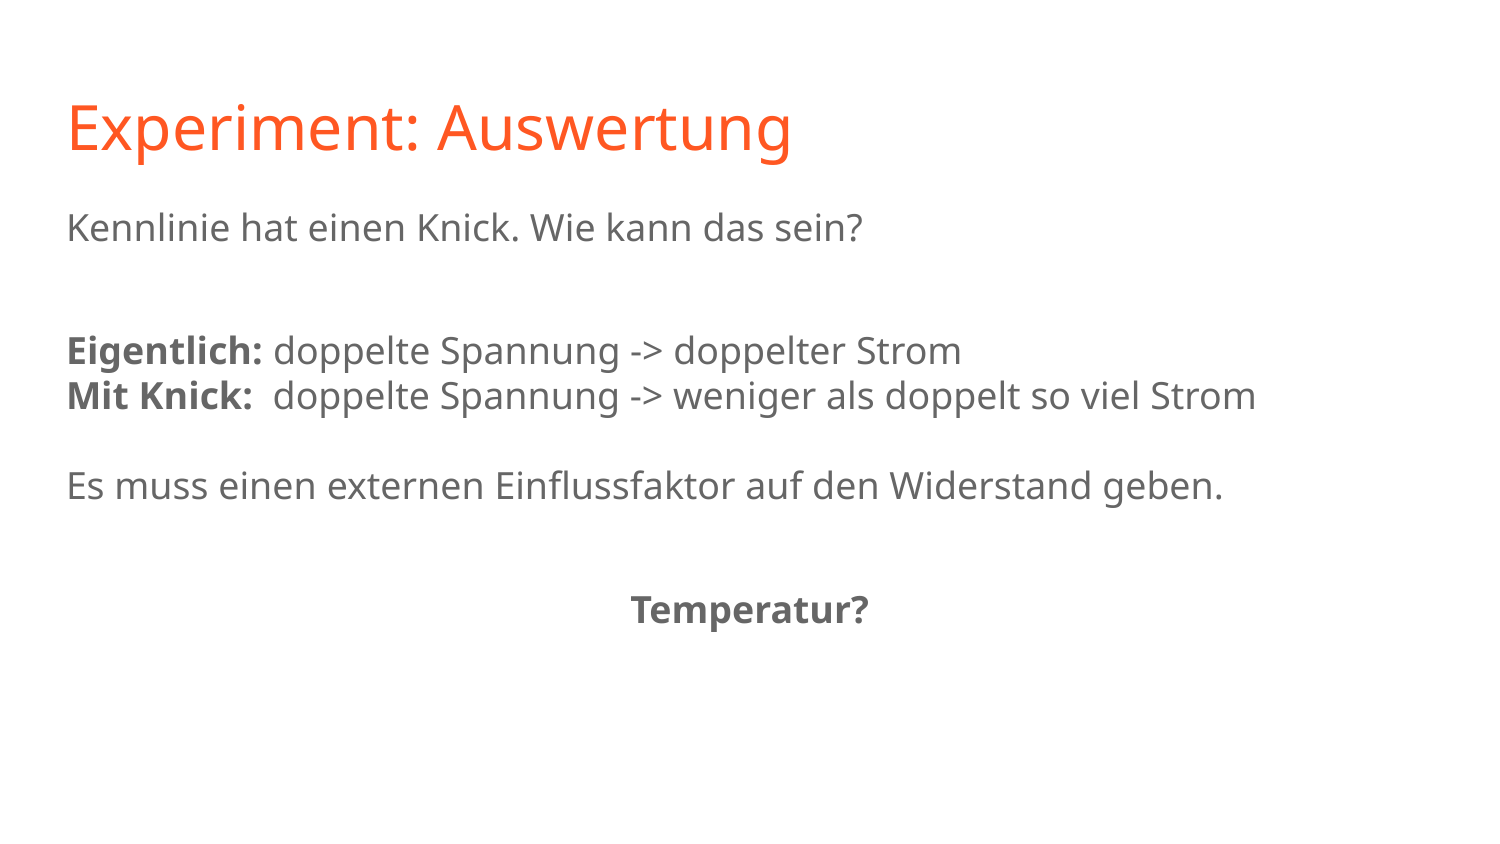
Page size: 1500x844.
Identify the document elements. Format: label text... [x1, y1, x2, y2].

list Kennlinie hat einen Knick. Wie kann das sein? Eigentlich: doppelte Spannung -> doppelter Strom Mit Knick: doppelte Spannung -> weniger als doppelt so viel Strom Es muss einen externen Einflussfaktor auf den Widerstand geben. Temperatur? [51, 189, 1449, 750]
title Experiment: Auswertung [51, 72, 1449, 167]
